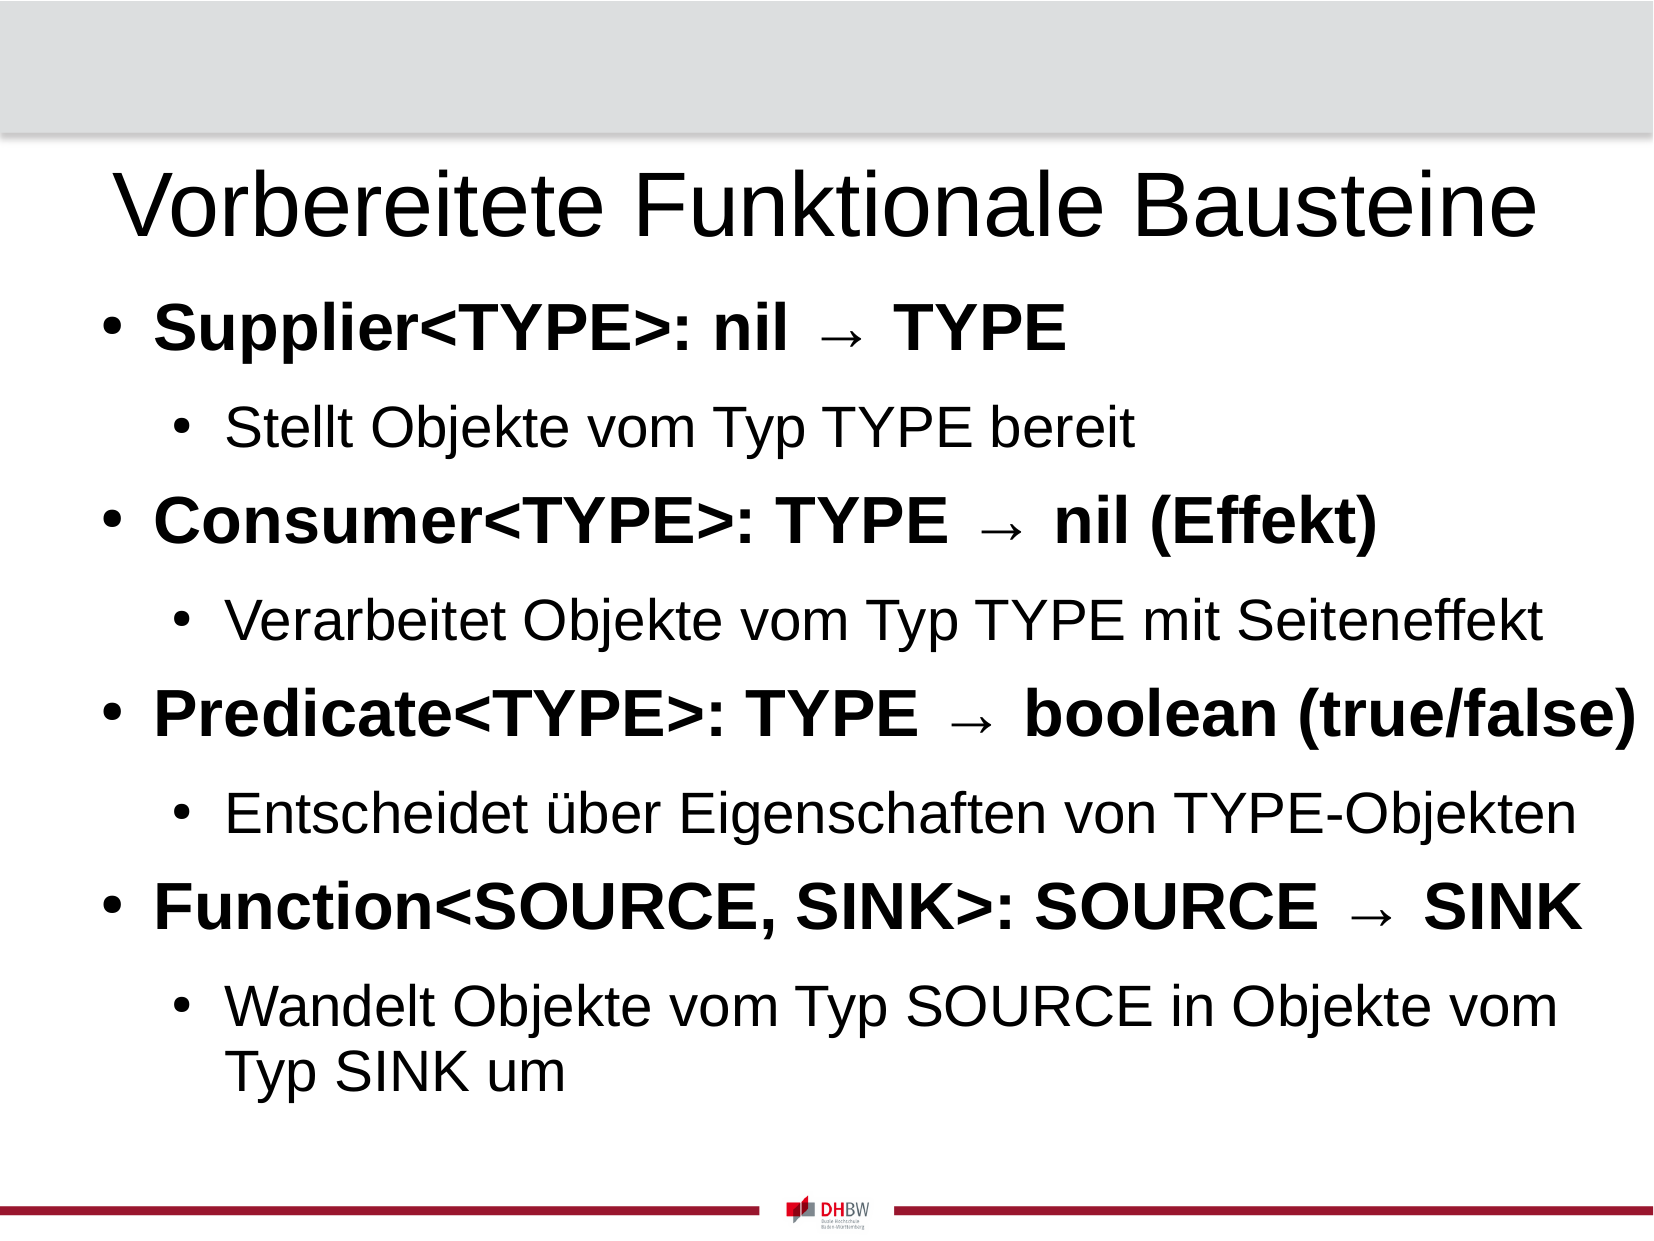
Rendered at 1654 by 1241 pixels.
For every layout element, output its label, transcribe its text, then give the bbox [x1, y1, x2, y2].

list Supplier<TYPE>: nil → TYPE Stellt Objekte vom Typ TYPE bereit Consumer<TYPE>: TYPE → nil (Effekt) Verarbeitet Objekte vom Typ TYPE mit Seiteneffekt Predicate<TYPE>: TYPE → boolean (true/false) Entscheidet über Eigenschaften von TYPE-Objekten Function<SOURCE, SINK>: SOURCE → SINK Wandelt Objekte vom Typ SOURCE in Objekte vom Typ SINK um [82, 290, 1642, 1175]
title Vorbereitete Funktionale Bausteine [82, 147, 1571, 257]
picture [0, 1, 1654, 1237]
